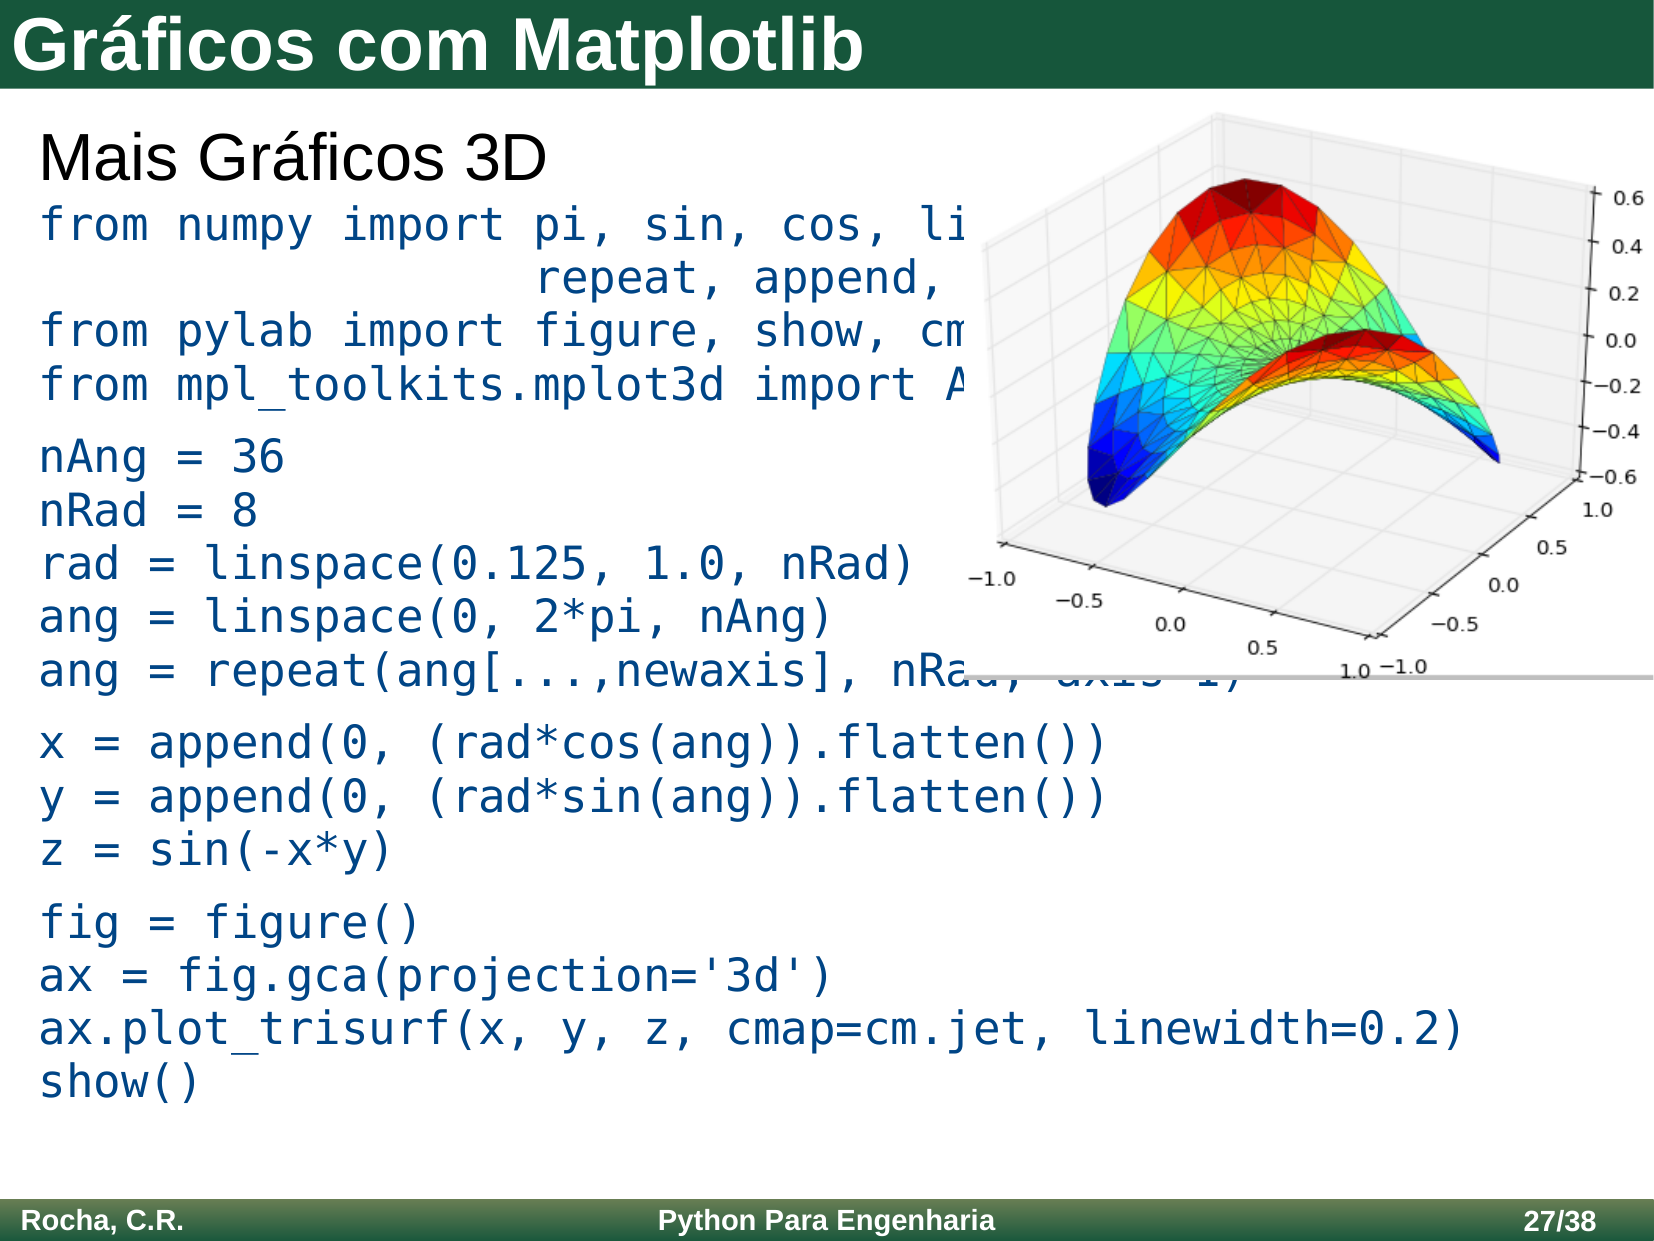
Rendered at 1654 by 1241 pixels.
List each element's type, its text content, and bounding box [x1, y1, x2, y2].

text_box Mais Gráficos 3D [23, 112, 964, 207]
text_box from numpy import pi, sin, cos, linspace,\ repeat, append, newaxis from pylab import figure, show, cm from mpl_toolkits.mplot3d import Axes3D nAng = 36 nRad = 8 rad = linspace(0.125, 1.0, nRad) ang = linspace(0, 2*pi, nAng) ang = repeat(ang[...,newaxis], nRad, axis=1) x = append(0, (rad*cos(ang)).flatten()) y = append(0, (rad*sin(ang)).flatten()) z = sin(-x*y) fig = figure() ax = fig.gca(projection='3d') ax.plot_trisurf(x, y, z, cmap=cm.jet, linewidth=0.2) show() [23, 207, 1625, 1223]
title Gráficos com Matplotlib [11, 0, 1625, 89]
picture [964, 105, 1654, 680]
